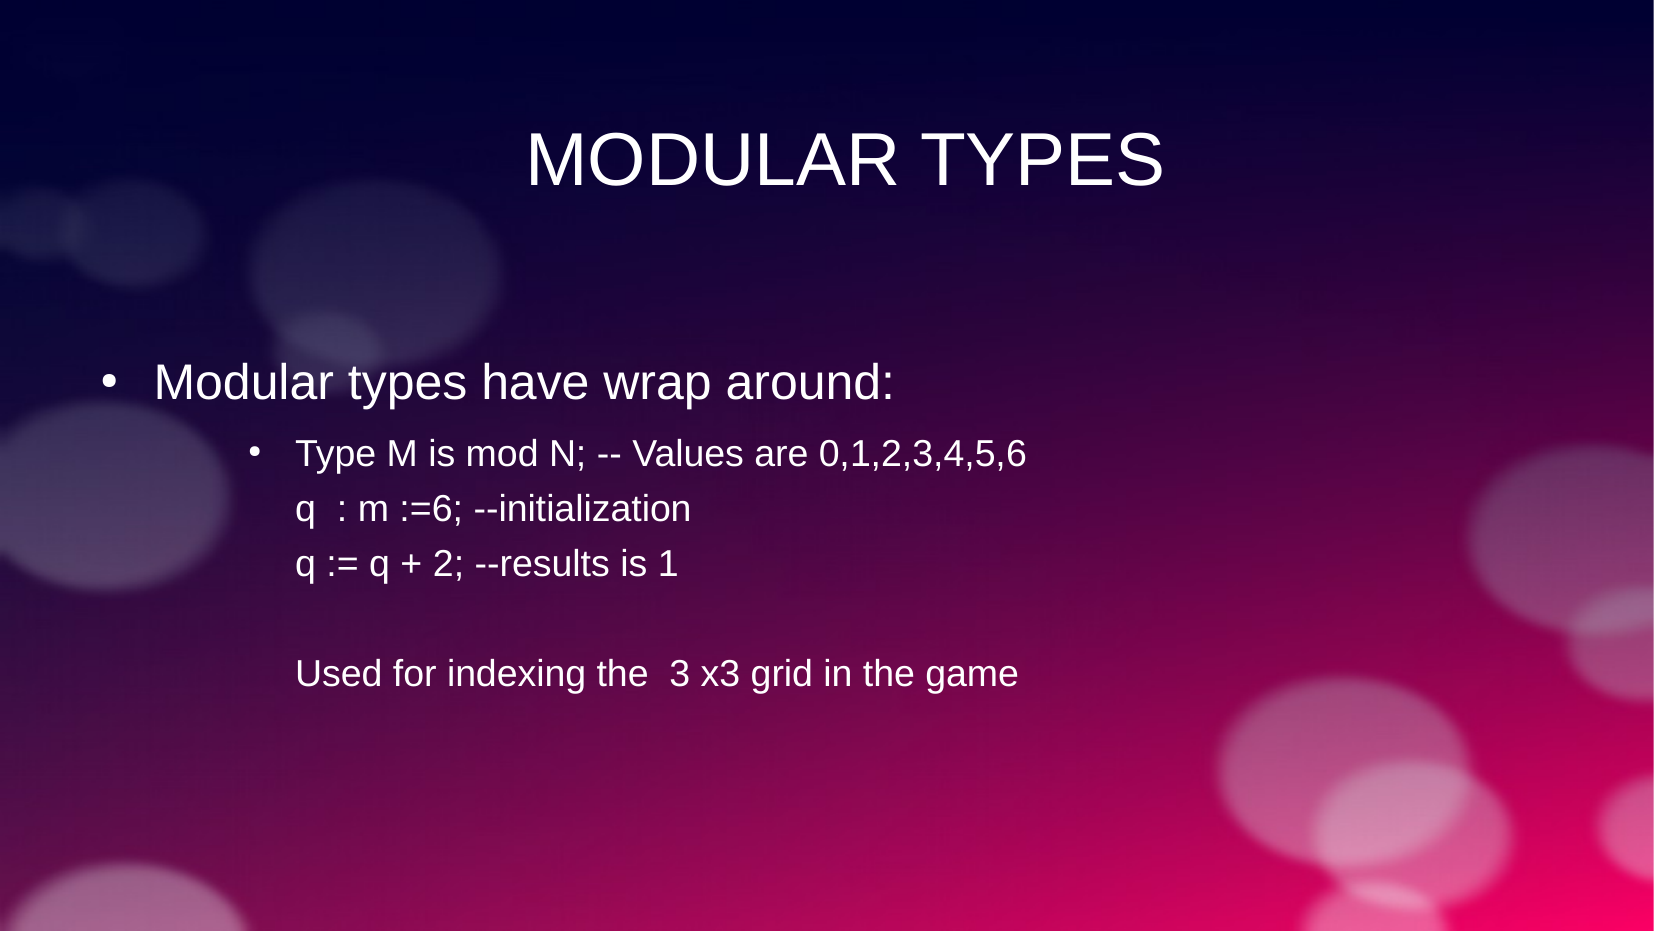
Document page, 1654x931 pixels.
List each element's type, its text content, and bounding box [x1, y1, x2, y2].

title MODULAR TYPES [82, 59, 1571, 260]
list Modular types have wrap around: Type M is mod N; -- Values are 0,1,2,3,4,5,6 q : m :=6; --initialization q := q + 2; --results is 1 Used for indexing the 3 x3 grid in the game [82, 354, 1571, 875]
picture [0, 0, 1654, 931]
